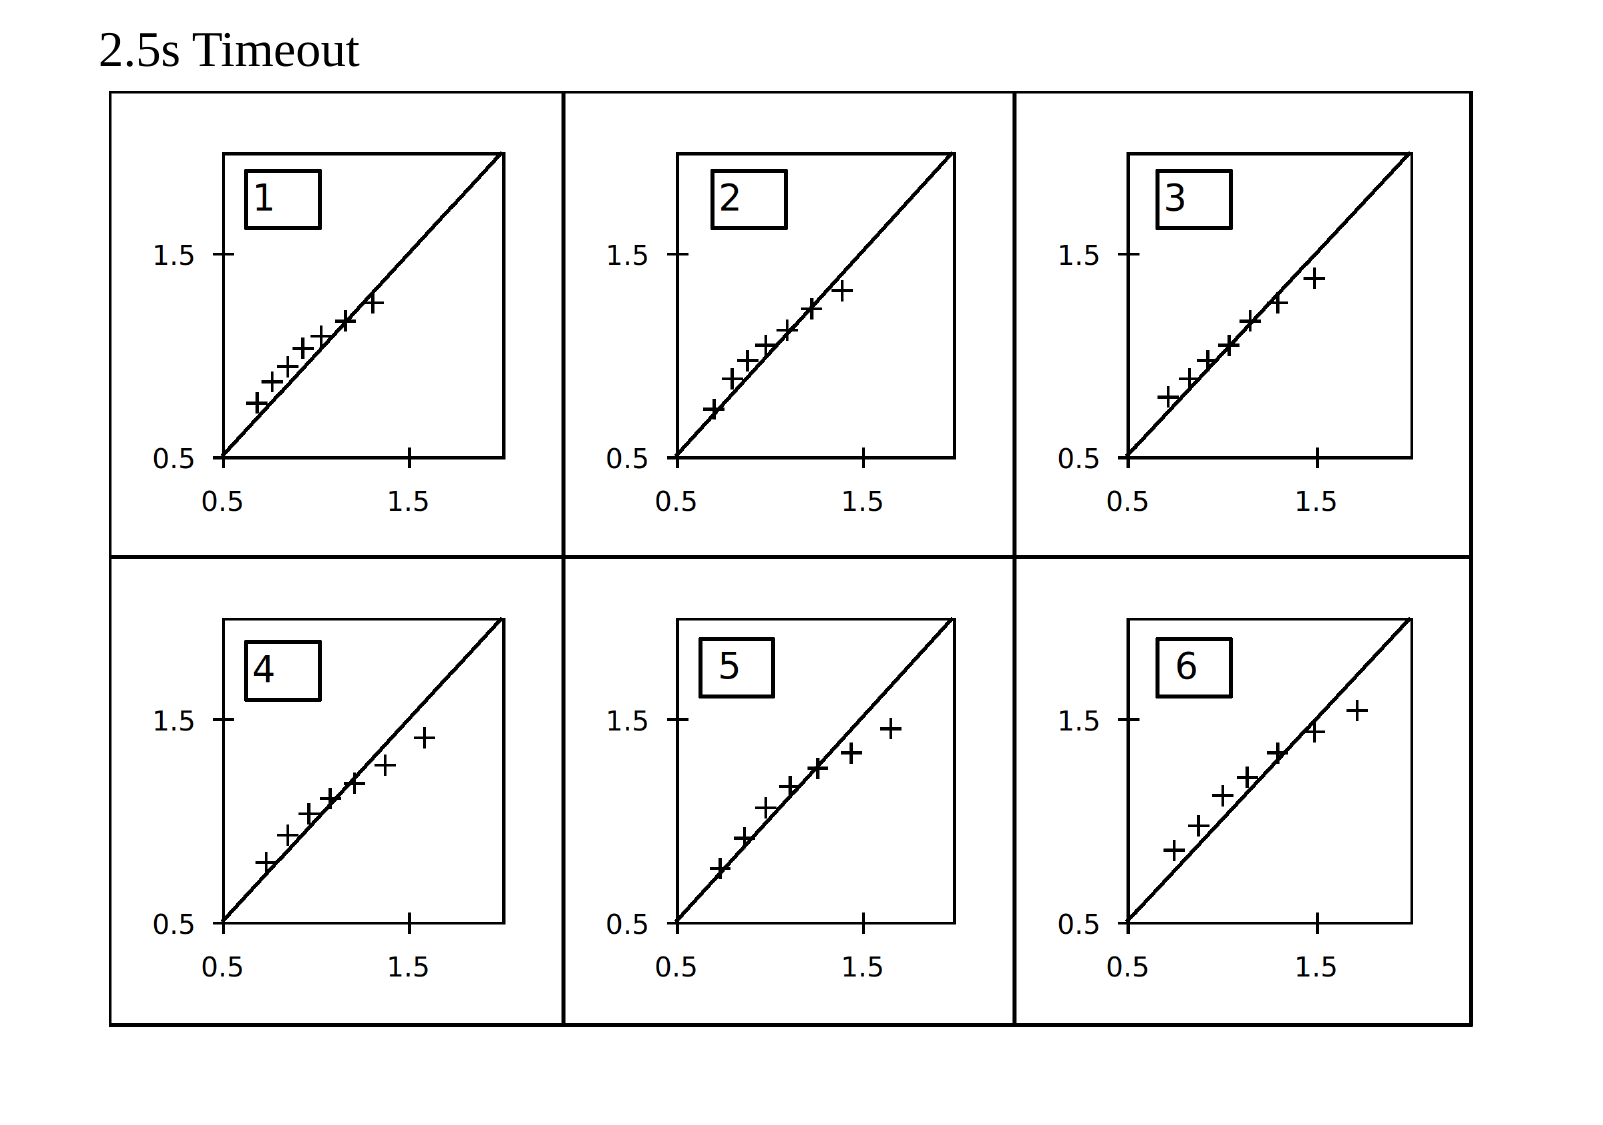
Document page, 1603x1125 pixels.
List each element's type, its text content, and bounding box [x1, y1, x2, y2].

picture [109, 91, 1477, 1031]
text_box 2.5s Timeout [98, 22, 393, 98]
